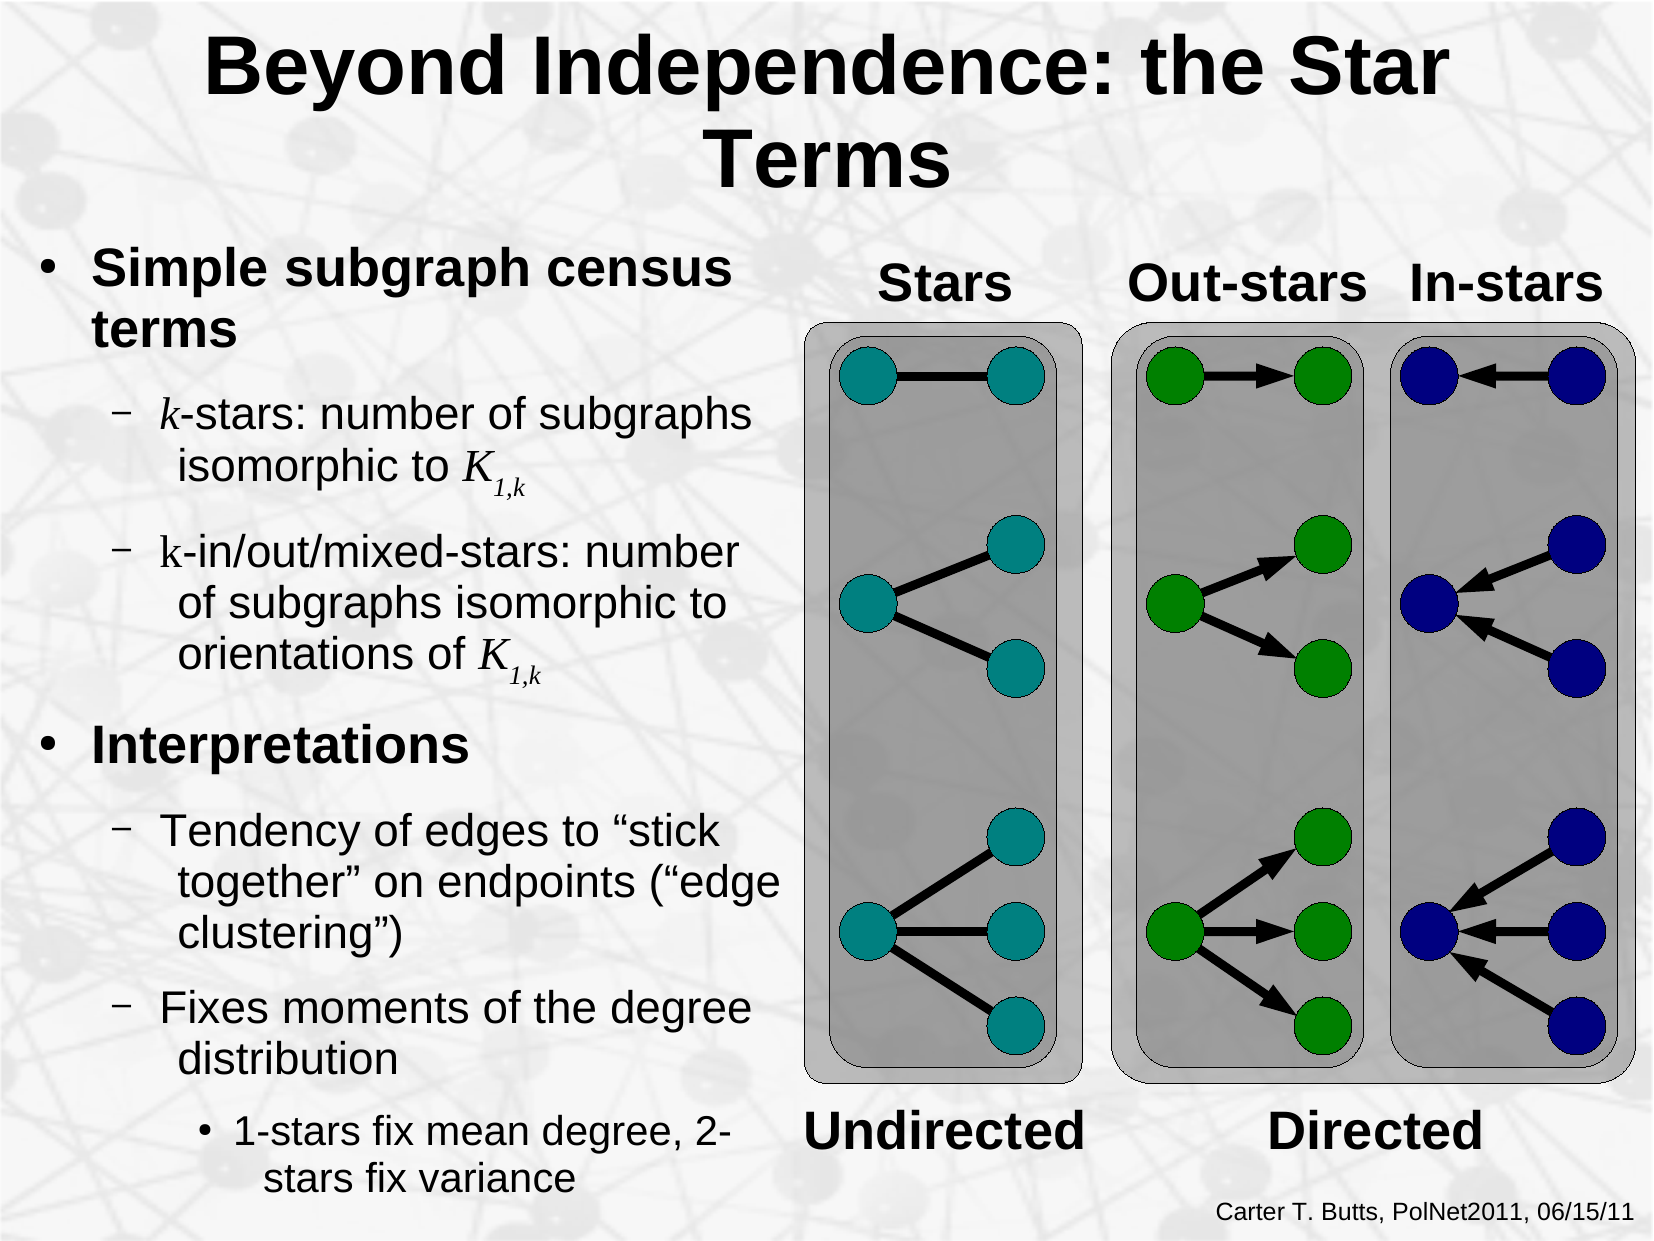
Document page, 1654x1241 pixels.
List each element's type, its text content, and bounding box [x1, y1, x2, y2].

text_box Stars [877, 252, 1014, 314]
text_box Out-stars [1127, 252, 1374, 314]
text_box [804, 322, 1083, 1084]
text_box Directed [1267, 1100, 1486, 1161]
list Simple subgraph census terms k-stars: number of subgraphs isomorphic to K1,k k-in/out/mixed-stars: number of subgraphs isomorphic to orientations of K1,k Interpretations Tendency of edges to “stick together” on endpoints (“edge clustering”) Fixes moments of the degree distribution 1-stars fix mean degree, 2-stars fix variance [20, 237, 791, 1206]
text_box Undirected [803, 1100, 1092, 1161]
title Beyond Independence: the Star Terms [121, 13, 1534, 211]
picture [2, 3, 1650, 1239]
text_box [1111, 322, 1636, 1084]
text_box In-stars [1409, 252, 1605, 314]
